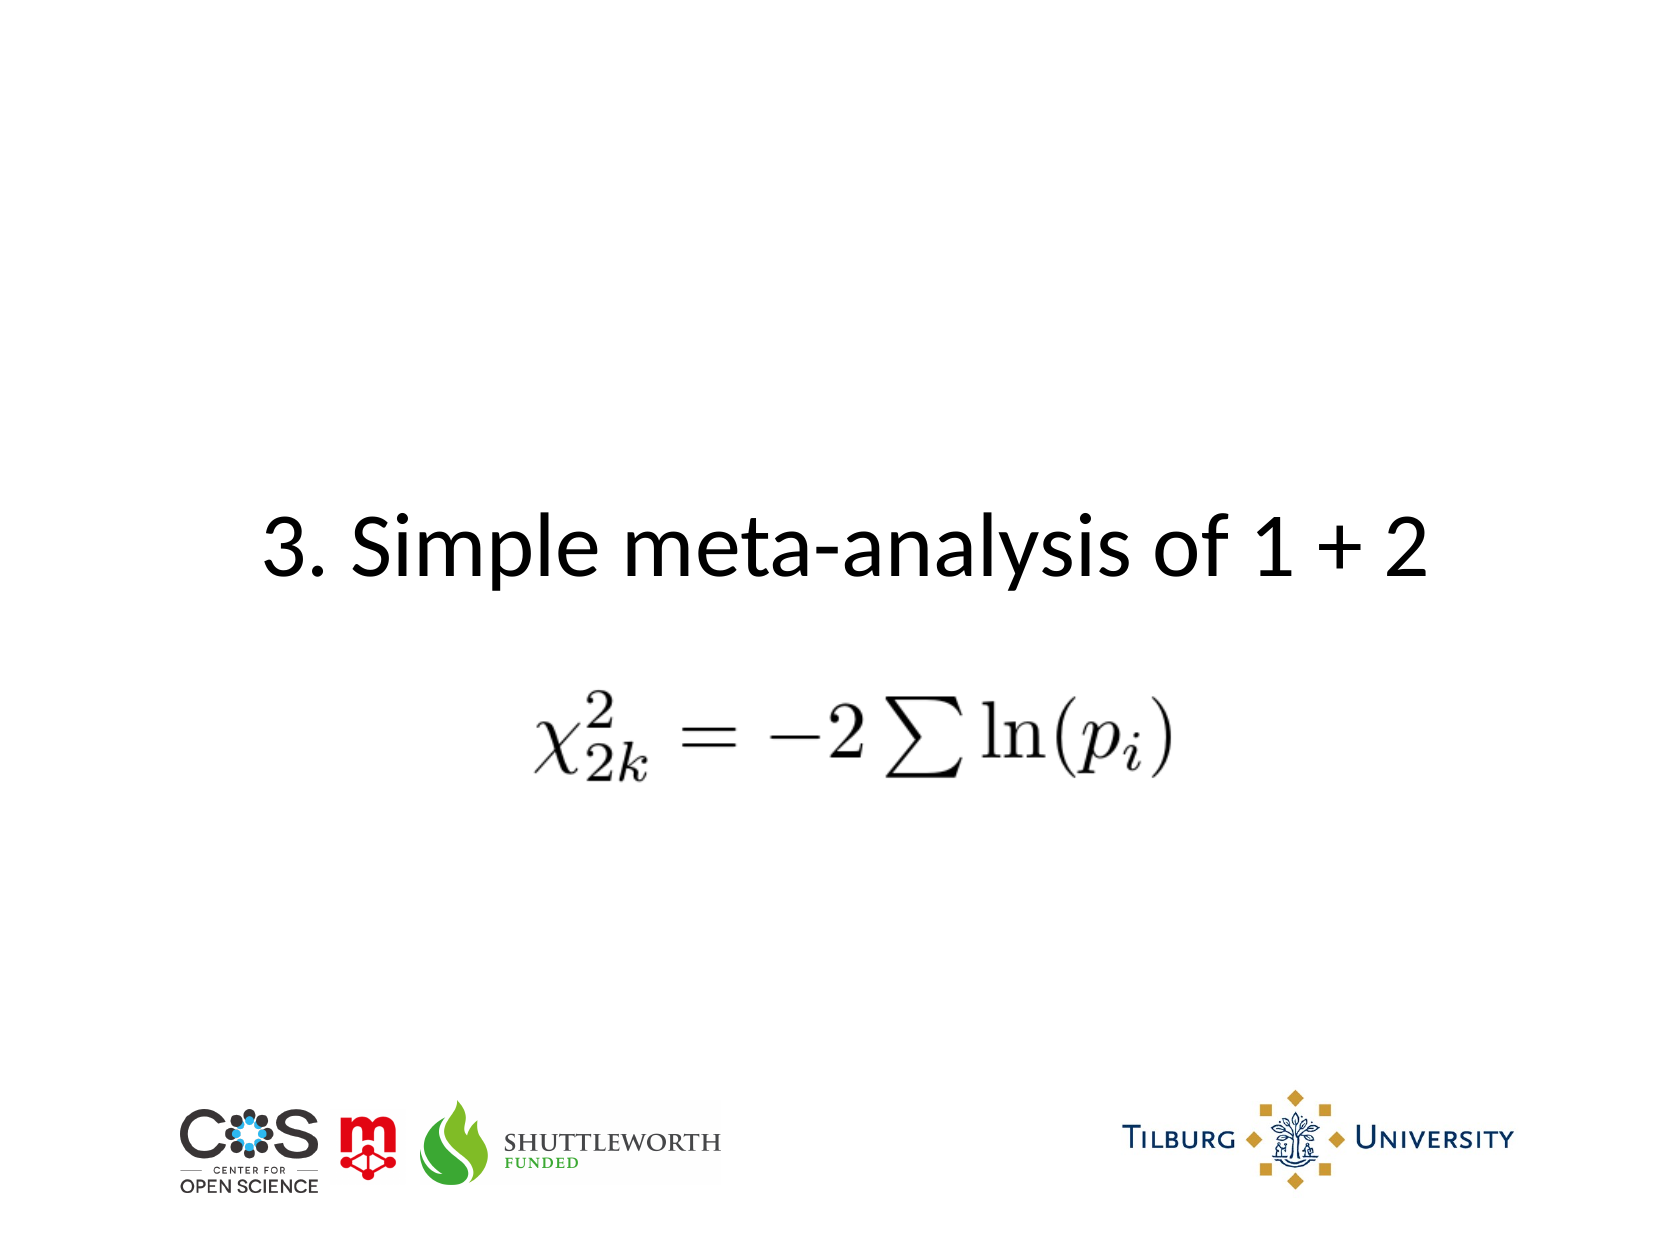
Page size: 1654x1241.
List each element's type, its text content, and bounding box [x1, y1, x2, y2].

picture [1110, 1079, 1526, 1199]
picture [420, 1100, 721, 1186]
picture [468, 642, 1276, 826]
picture [330, 1109, 406, 1186]
title 3. Simple meta-analysis of 1 + 2 [101, 450, 1591, 658]
picture [180, 1109, 318, 1193]
